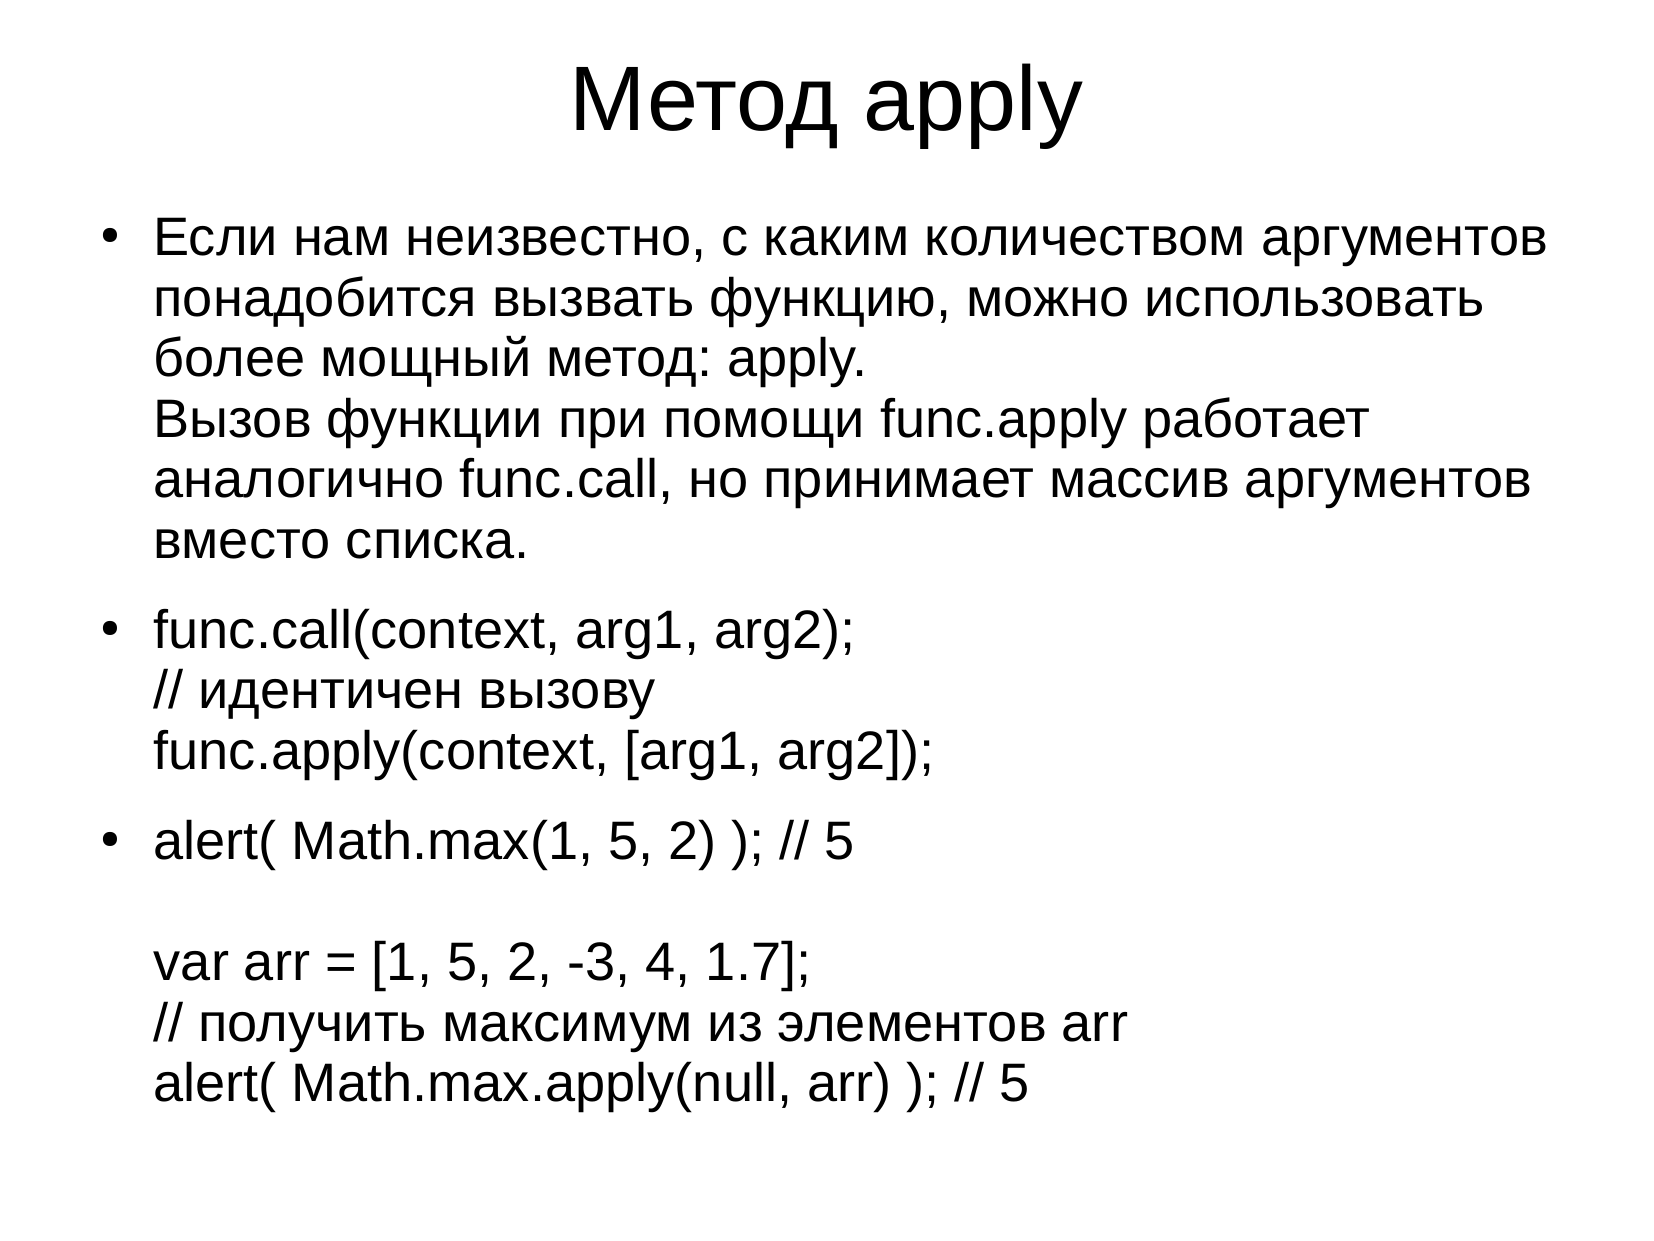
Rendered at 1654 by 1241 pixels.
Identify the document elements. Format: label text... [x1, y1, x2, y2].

list Если нам неизвестно, с каким количеством аргументов понадобится вызвать функцию, можно использовать более мощный метод: apply. Вызов функции при помощи func.apply работает аналогично func.call, но принимает массив аргументов вместо списка. func.call(context, arg1, arg2); // идентичен вызову func.apply(context, [arg1, arg2]); alert( Math.max(1, 5, 2) ); // 5 var arr = [1, 5, 2, -3, 4, 1.7]; // получить максимум из элементов arr alert( Math.max.apply(null, arr) ); // 5 [82, 206, 1571, 1114]
title Метод apply [82, 47, 1571, 150]
